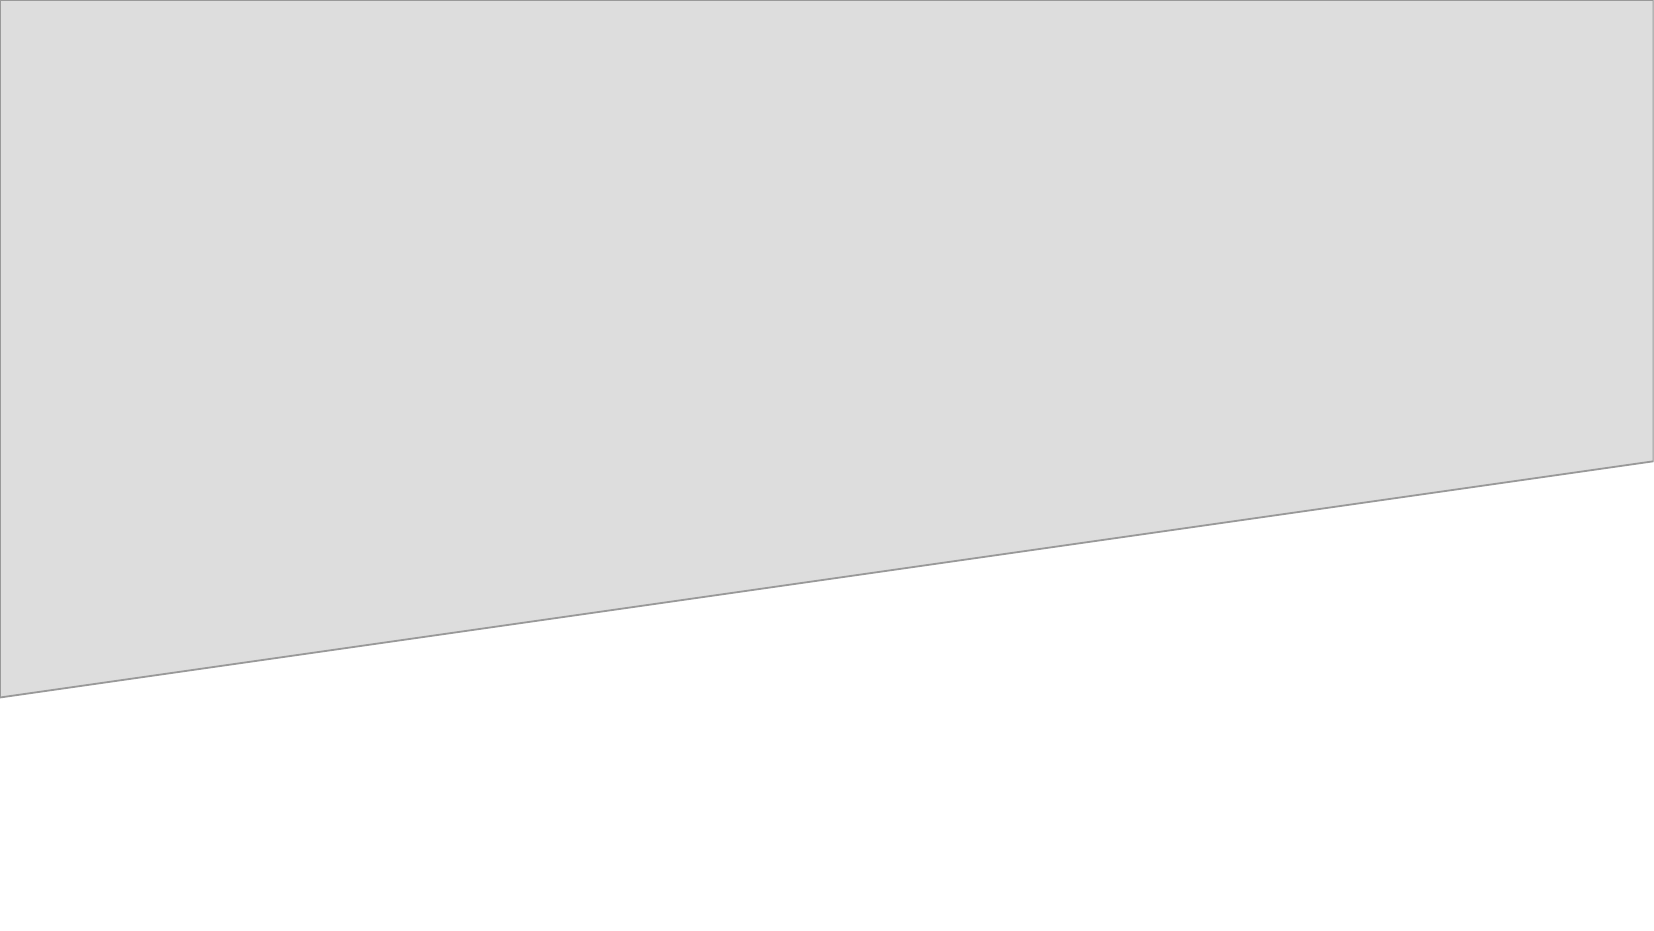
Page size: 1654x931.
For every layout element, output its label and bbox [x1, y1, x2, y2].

text_box [100, 478, 1546, 782]
